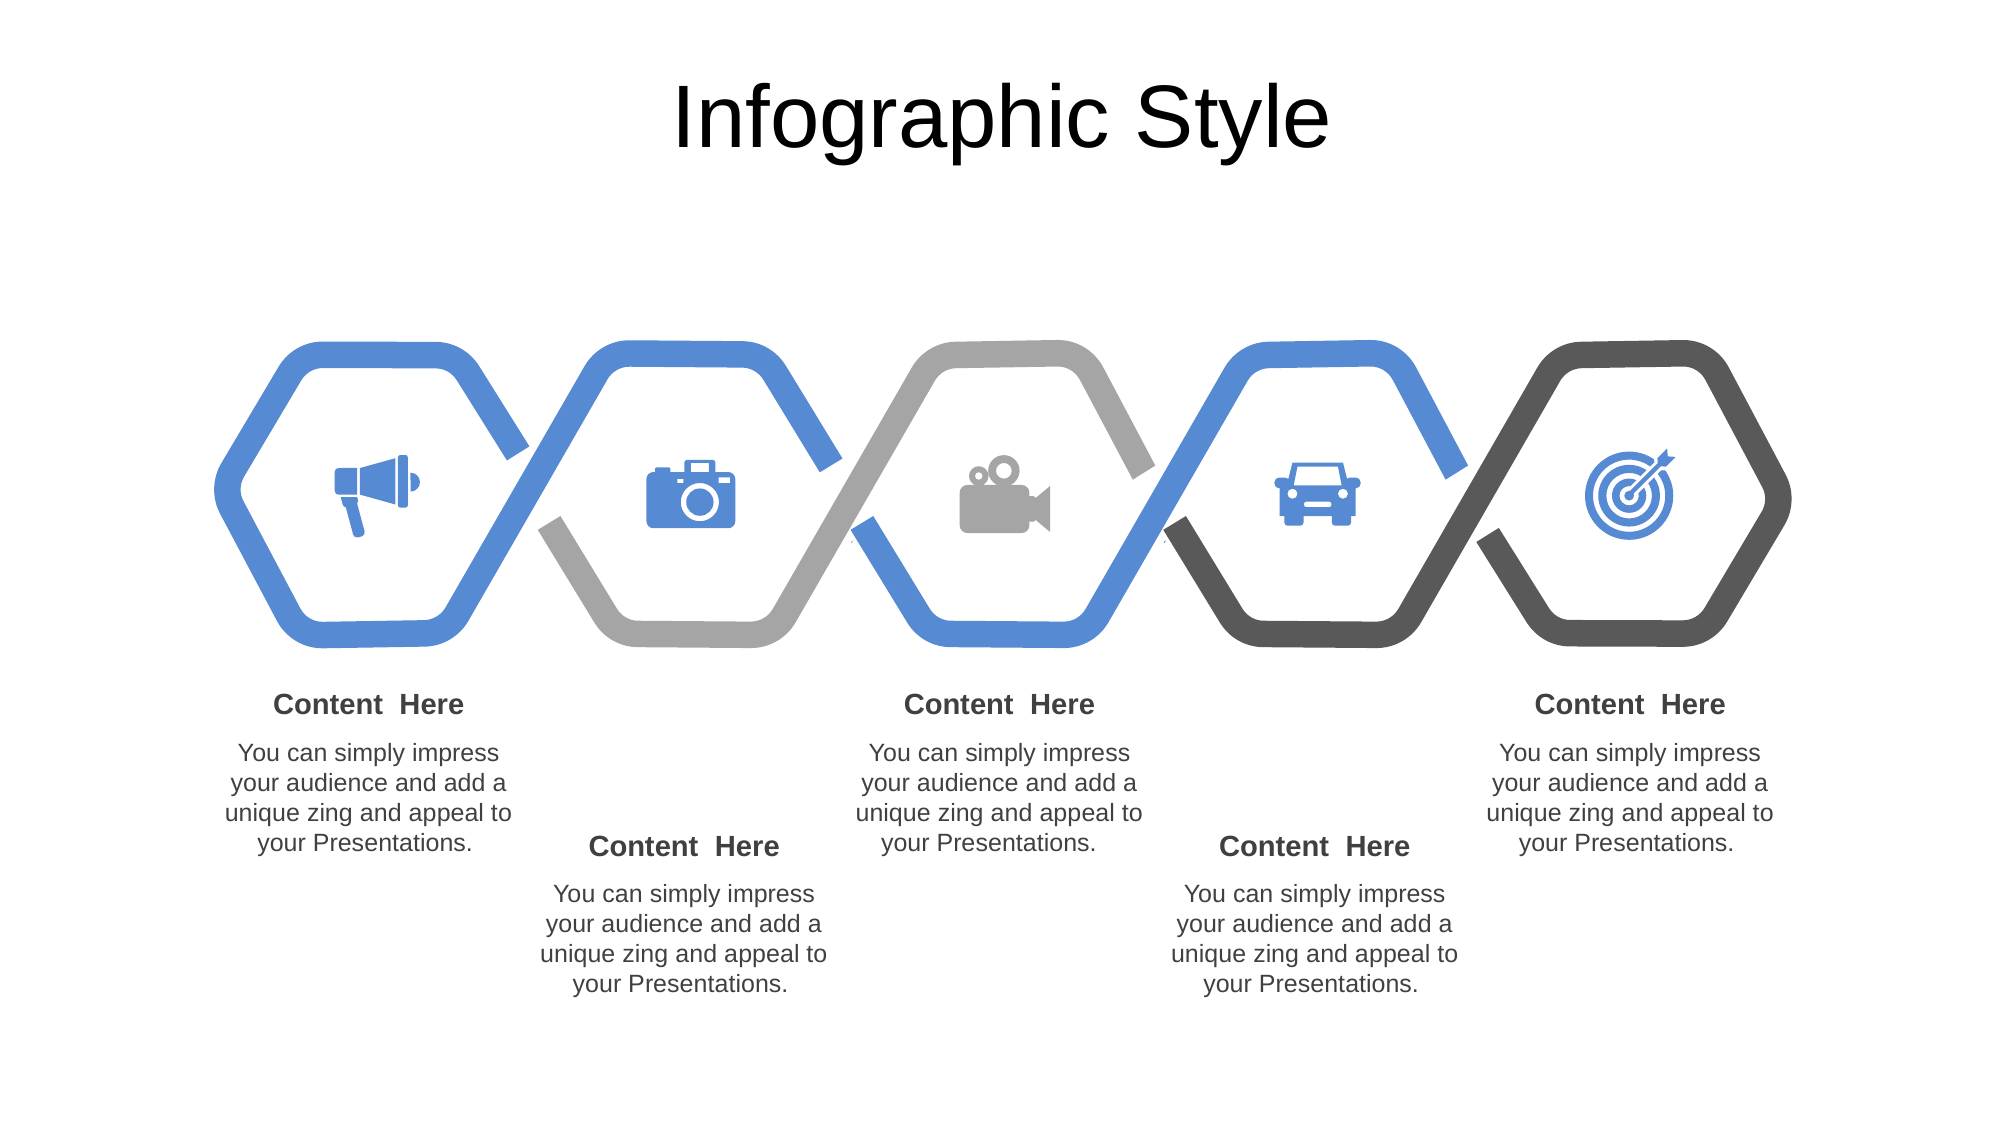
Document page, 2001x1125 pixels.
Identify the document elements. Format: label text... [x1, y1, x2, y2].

text_box [334, 467, 358, 495]
text_box [340, 497, 365, 538]
text_box [397, 455, 408, 508]
text_box [1598, 464, 1660, 527]
text_box You can simply impress your audience and add a unique zing and appeal to your Presentations. [1152, 870, 1478, 1005]
text_box Content Here [1468, 678, 1793, 728]
text_box [359, 458, 396, 505]
text_box You can simply impress your audience and add a unique zing and appeal to your Presentations. [1468, 728, 1793, 864]
text_box [1624, 448, 1676, 501]
text_box [646, 459, 736, 529]
text_box You can simply impress your audience and add a unique zing and appeal to your Presentations. [837, 728, 1162, 864]
text_box [410, 472, 420, 492]
text_box You can simply impress your audience and add a unique zing and appeal to your Presentations. [521, 870, 847, 1005]
text_box [1611, 478, 1647, 513]
text_box Content Here [1152, 819, 1478, 870]
text_box [1274, 462, 1361, 526]
text_box Content Here [206, 678, 532, 728]
text_box Content Here [837, 678, 1162, 728]
text_box Content Here [521, 819, 847, 870]
text_box [1585, 451, 1674, 540]
text_box [959, 455, 1051, 534]
list Infographic Style [53, 55, 1952, 175]
text_box [214, 340, 843, 649]
text_box You can simply impress your audience and add a unique zing and appeal to your Presentations. [206, 728, 532, 864]
text_box [537, 339, 1792, 649]
